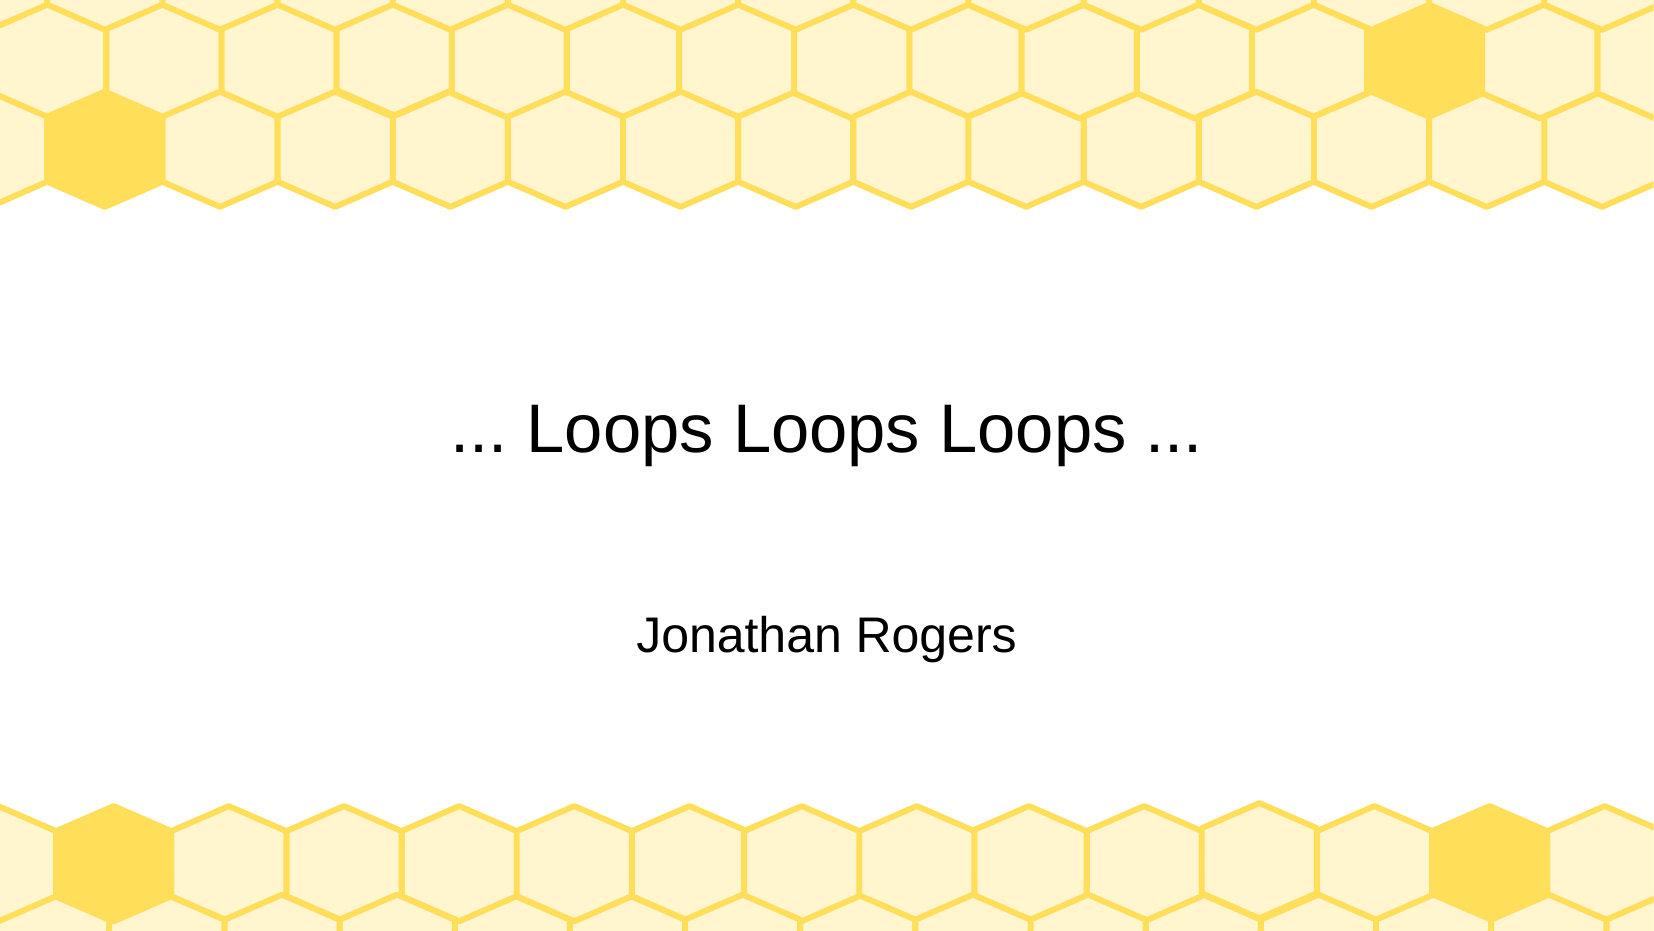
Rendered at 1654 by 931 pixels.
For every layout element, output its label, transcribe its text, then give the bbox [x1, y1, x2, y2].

title ... Loops Loops Loops ... [88, 324, 1565, 532]
subtitle Jonathan Rogers [88, 561, 1565, 709]
